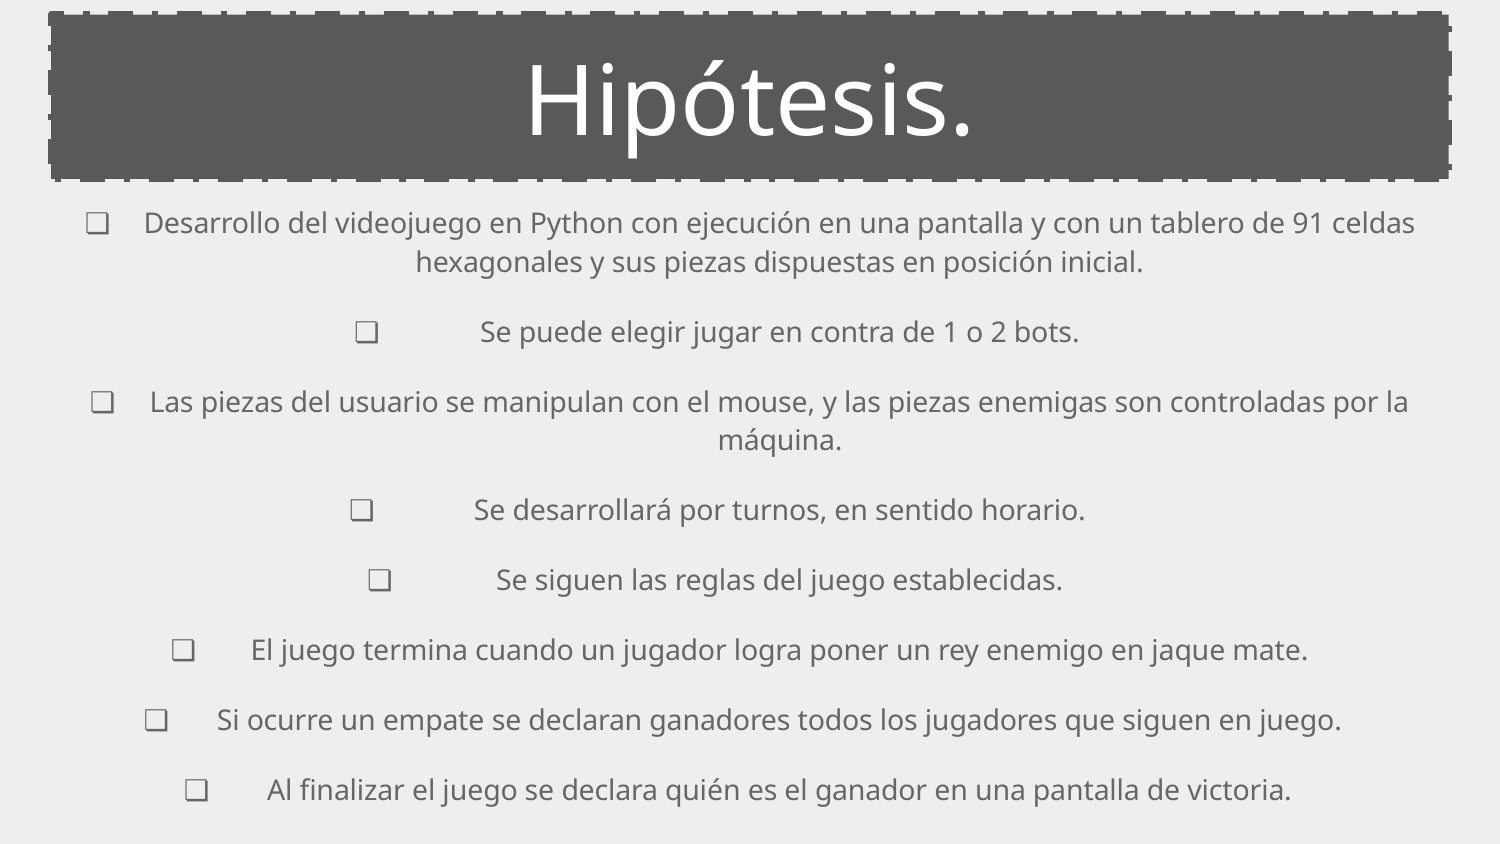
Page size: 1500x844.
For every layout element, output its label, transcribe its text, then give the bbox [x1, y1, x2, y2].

text_box Hipótesis. [51, 14, 1449, 179]
text_box Desarrollo del videojuego en Python con ejecución en una pantalla y con un tablero de 91 celdas hexagonales y sus piezas dispuestas en posición inicial. Se puede elegir jugar en contra de 1 o 2 bots. Las piezas del usuario se manipulan con el mouse, y las piezas enemigas son controladas por la máquina. Se desarrollará por turnos, en sentido horario. Se siguen las reglas del juego establecidas. El juego termina cuando un jugador logra poner un rey enemigo en jaque mate. Si ocurre un empate se declaran ganadores todos los jugadores que siguen en juego. Al finalizar el juego se declara quién es el ganador en una pantalla de victoria. [51, 188, 1449, 825]
